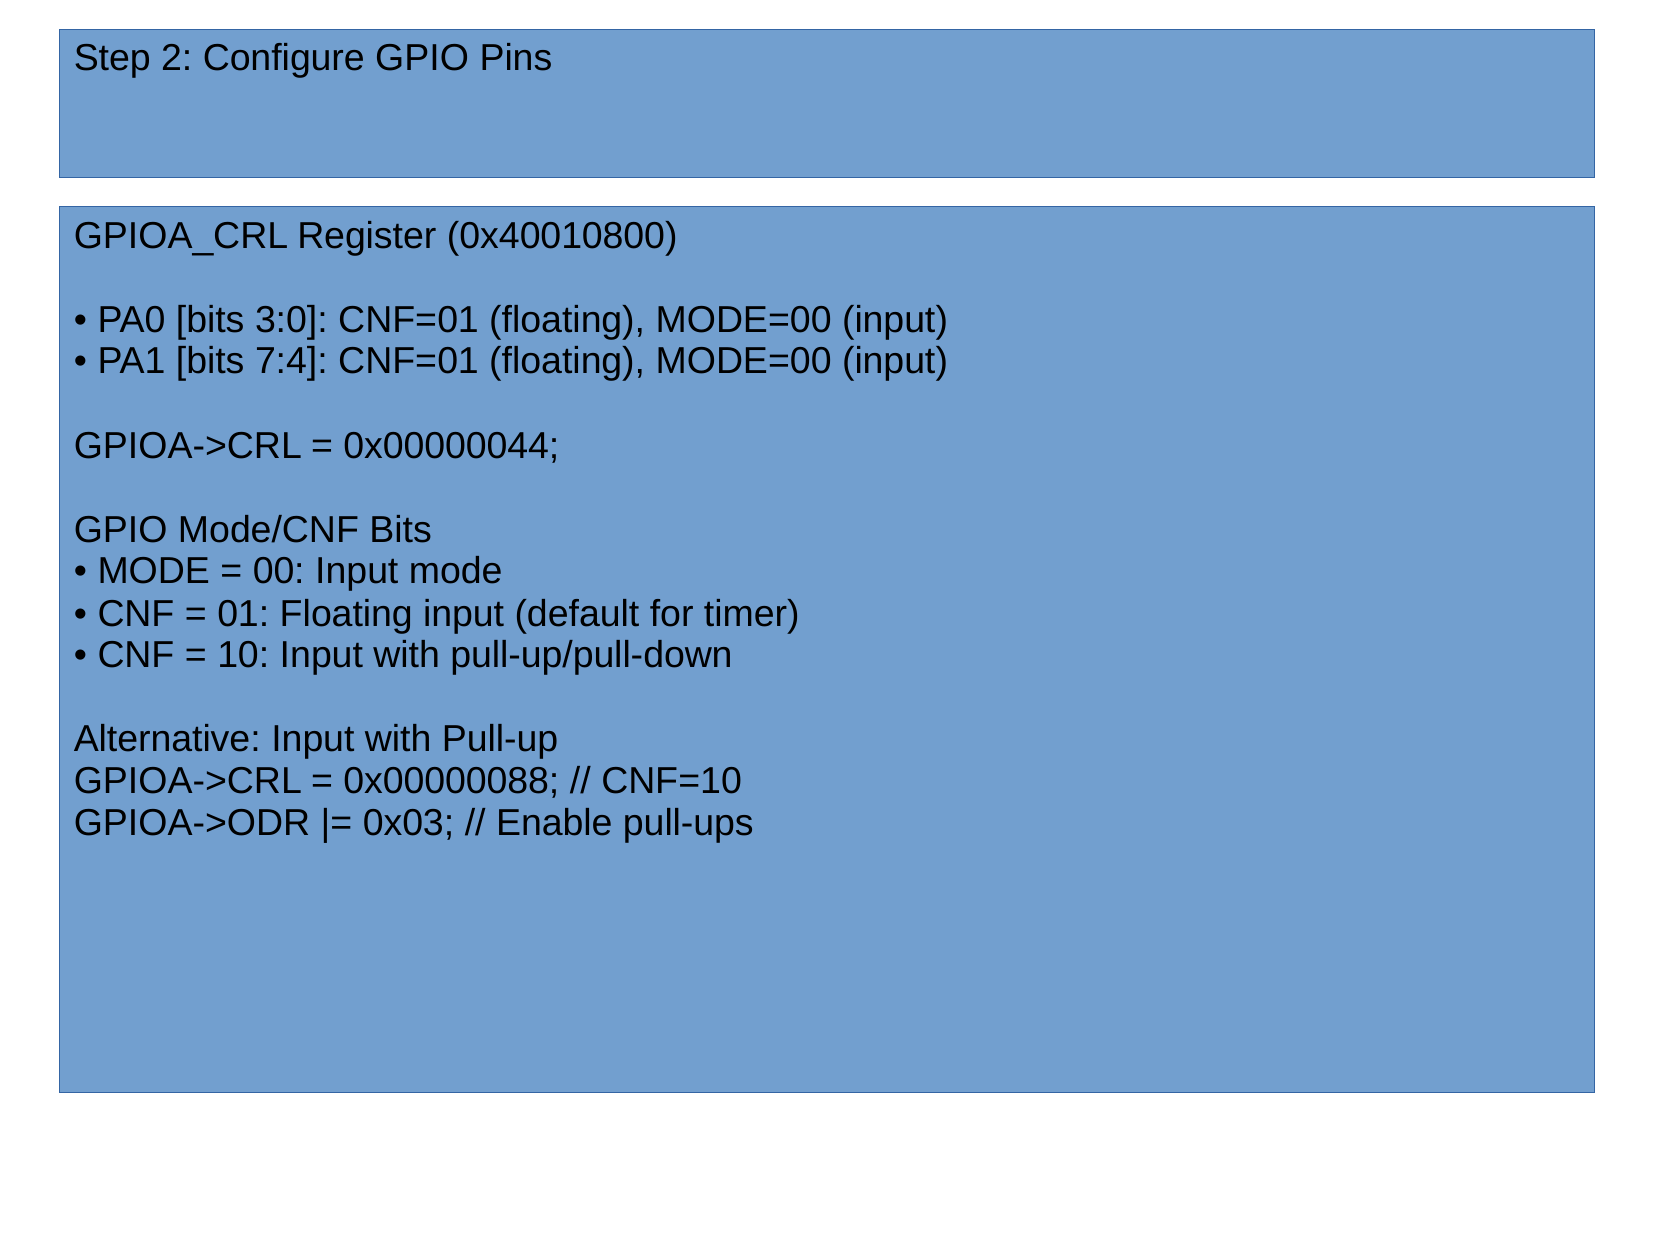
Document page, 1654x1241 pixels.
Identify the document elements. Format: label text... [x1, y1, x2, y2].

text_box Step 2: Configure GPIO Pins [59, 29, 1595, 178]
text_box GPIOA_CRL Register (0x40010800) • PA0 [bits 3:0]: CNF=01 (floating), MODE=00 (input) • PA1 [bits 7:4]: CNF=01 (floating), MODE=00 (input) GPIOA->CRL = 0x00000044; GPIO Mode/CNF Bits • MODE = 00: Input mode • CNF = 01: Floating input (default for timer) • CNF = 10: Input with pull-up/pull-down Alternative: Input with Pull-up GPIOA->CRL = 0x00000088; // CNF=10 GPIOA->ODR |= 0x03; // Enable pull-ups [59, 206, 1595, 1093]
